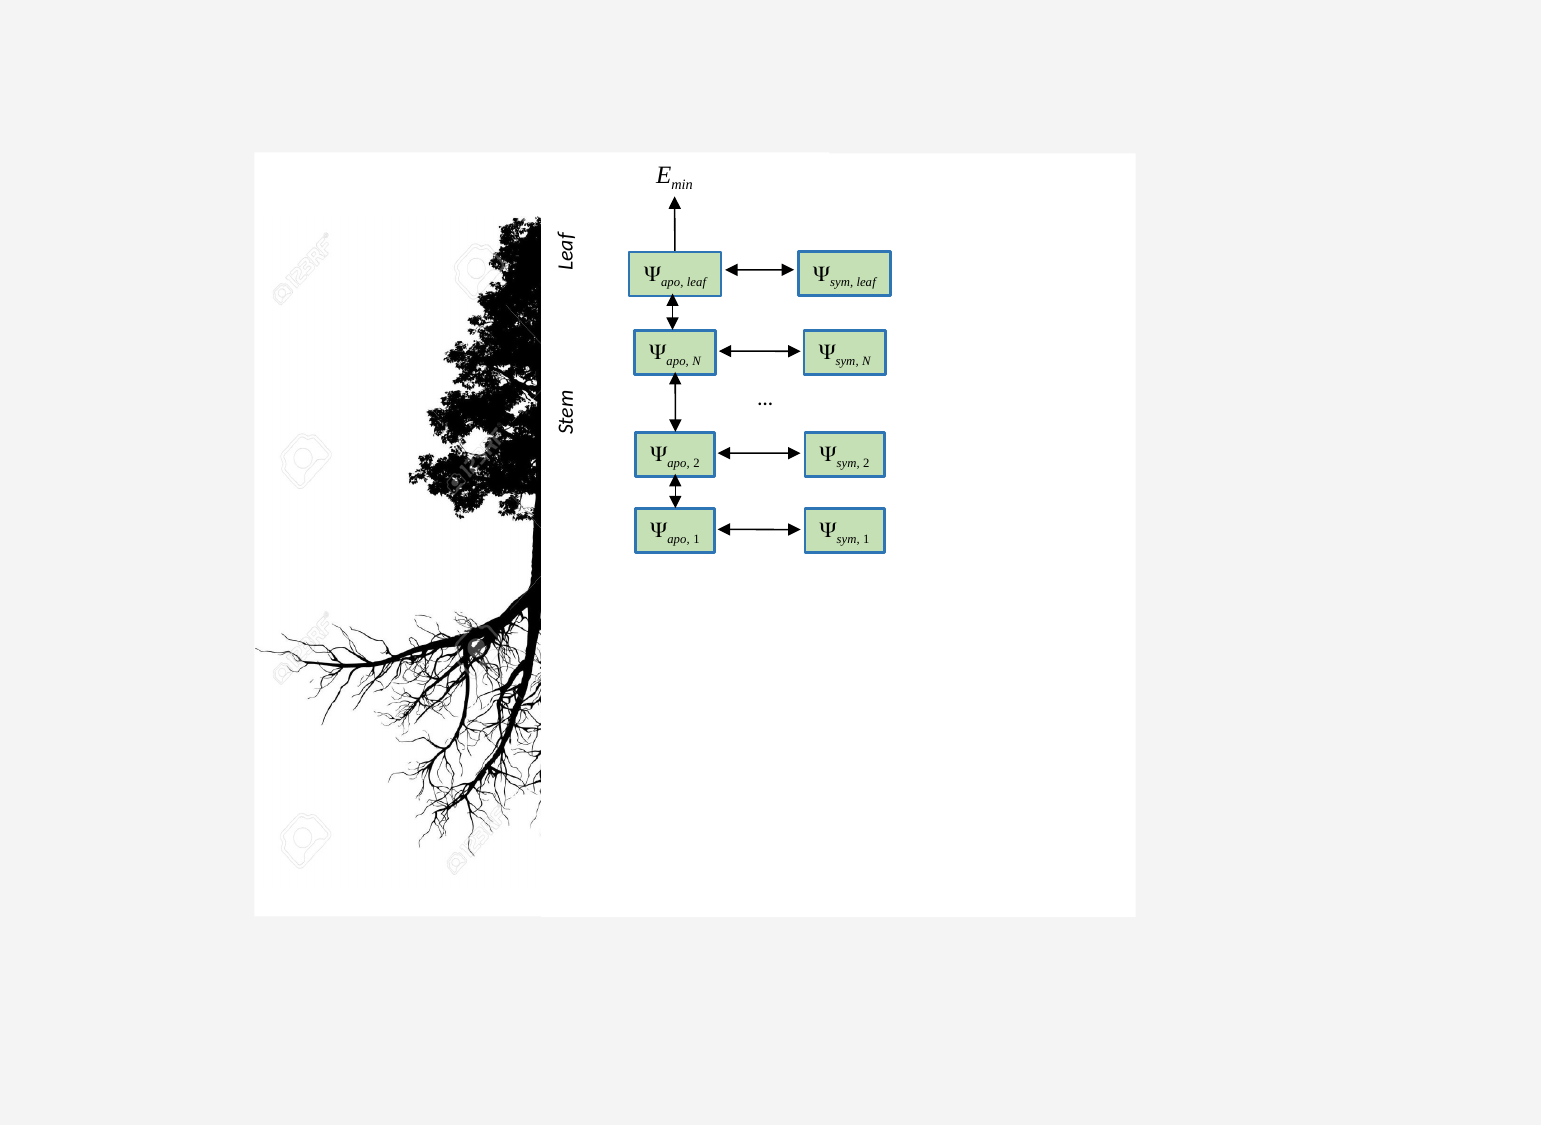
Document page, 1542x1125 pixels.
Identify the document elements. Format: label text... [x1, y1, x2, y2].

text_box … [743, 376, 784, 417]
text_box apo, 2 [635, 432, 715, 477]
text_box Leaf [543, 193, 585, 311]
text_box apo, N [634, 330, 716, 375]
text_box sym, 1 [804, 508, 885, 553]
text_box [254, 152, 1136, 918]
text_box Emin [641, 150, 708, 200]
picture [255, 216, 541, 889]
text_box sym, 2 [804, 432, 885, 477]
text_box apo, 1 [635, 508, 715, 553]
text_box Stem [543, 372, 585, 452]
text_box sym, N [803, 330, 886, 375]
text_box apo, leaf [629, 251, 721, 296]
text_box sym, leaf [798, 251, 891, 296]
